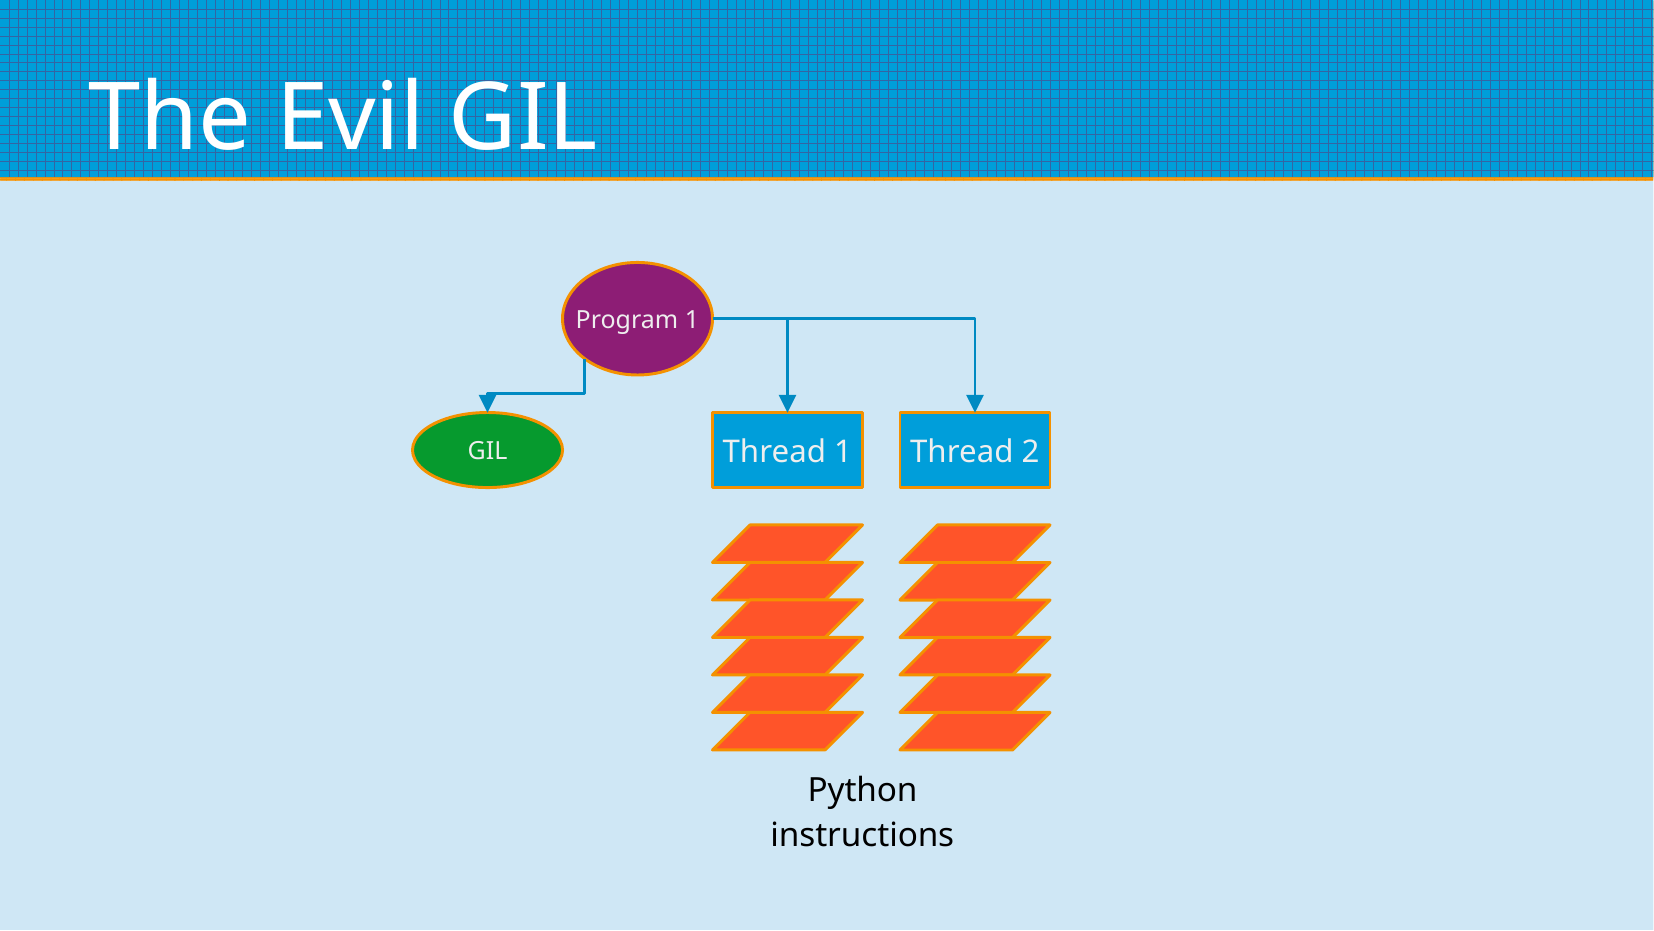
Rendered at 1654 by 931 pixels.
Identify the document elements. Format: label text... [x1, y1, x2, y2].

text_box Program 1 [562, 262, 713, 376]
text_box GIL [412, 412, 563, 488]
text_box Python instructions [712, 760, 1013, 863]
text_box [900, 524, 1051, 751]
text_box Thread 2 [900, 412, 1051, 488]
title The Evil GIL [88, 14, 1565, 178]
text_box [712, 524, 863, 750]
text_box Thread 1 [712, 412, 863, 488]
